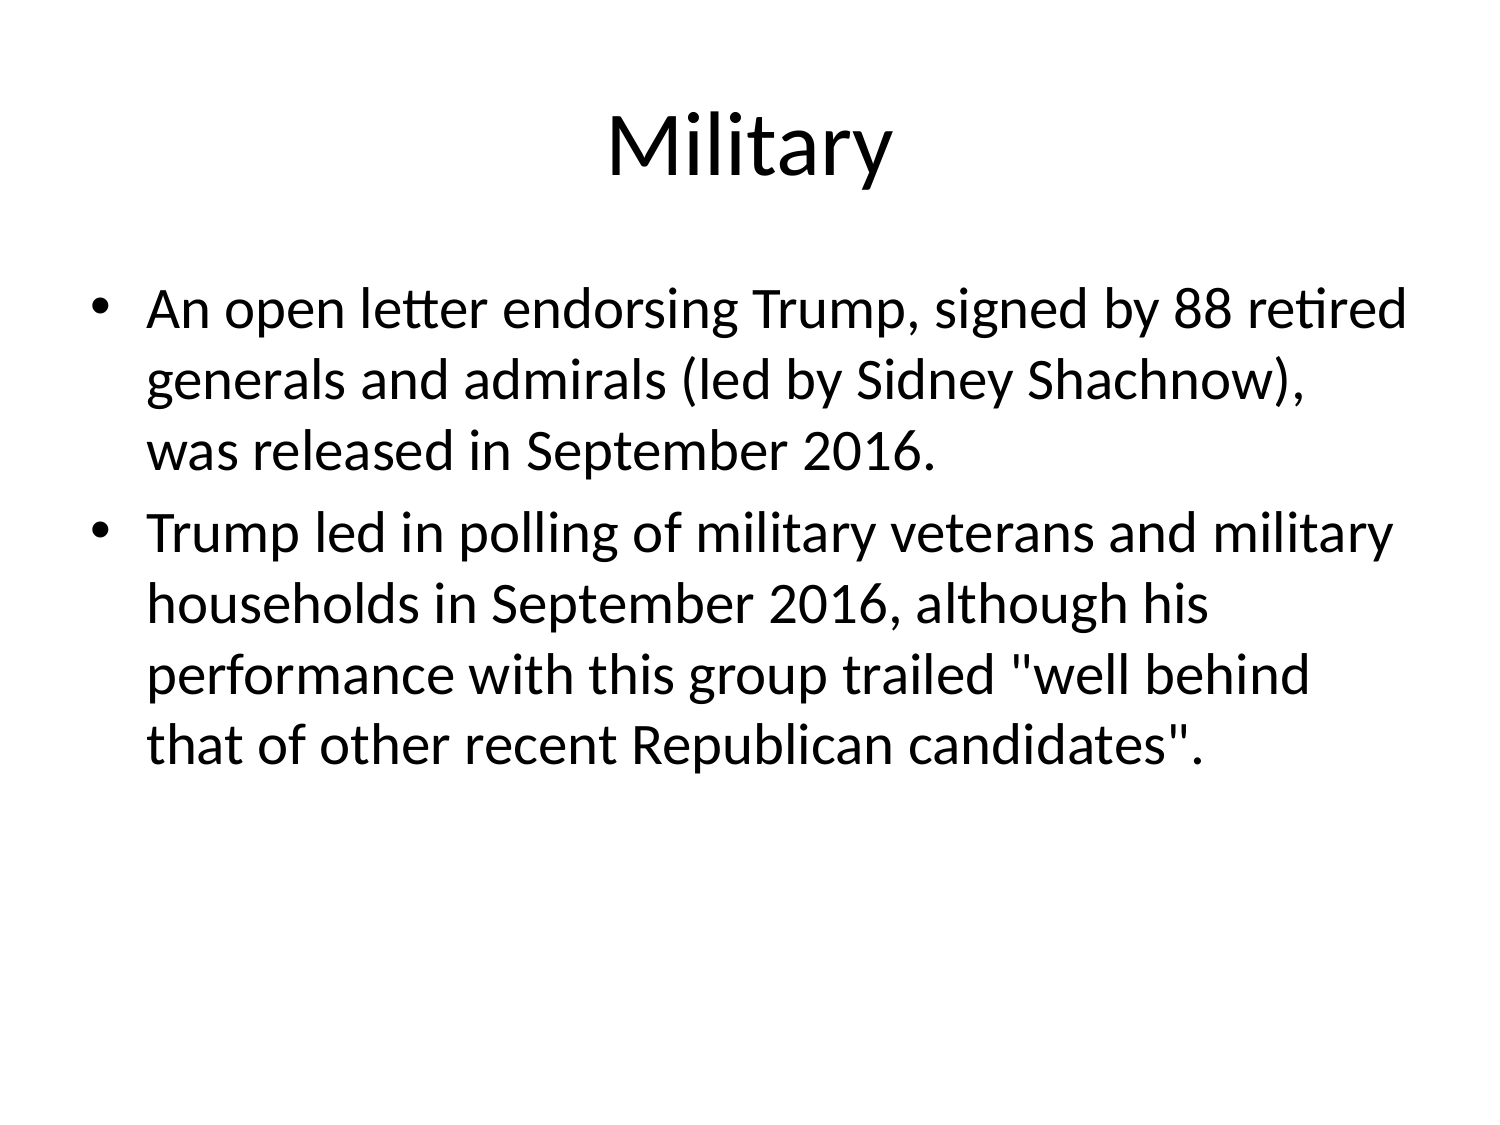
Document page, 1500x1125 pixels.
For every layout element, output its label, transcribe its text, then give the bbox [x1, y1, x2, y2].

title Military [75, 45, 1425, 233]
list An open letter endorsing Trump, signed by 88 retired generals and admirals (led by Sidney Shachnow), was released in September 2016. Trump led in polling of military veterans and military households in September 2016, although his performance with this group trailed "well behind that of other recent Republican candidates". [75, 262, 1425, 1005]
